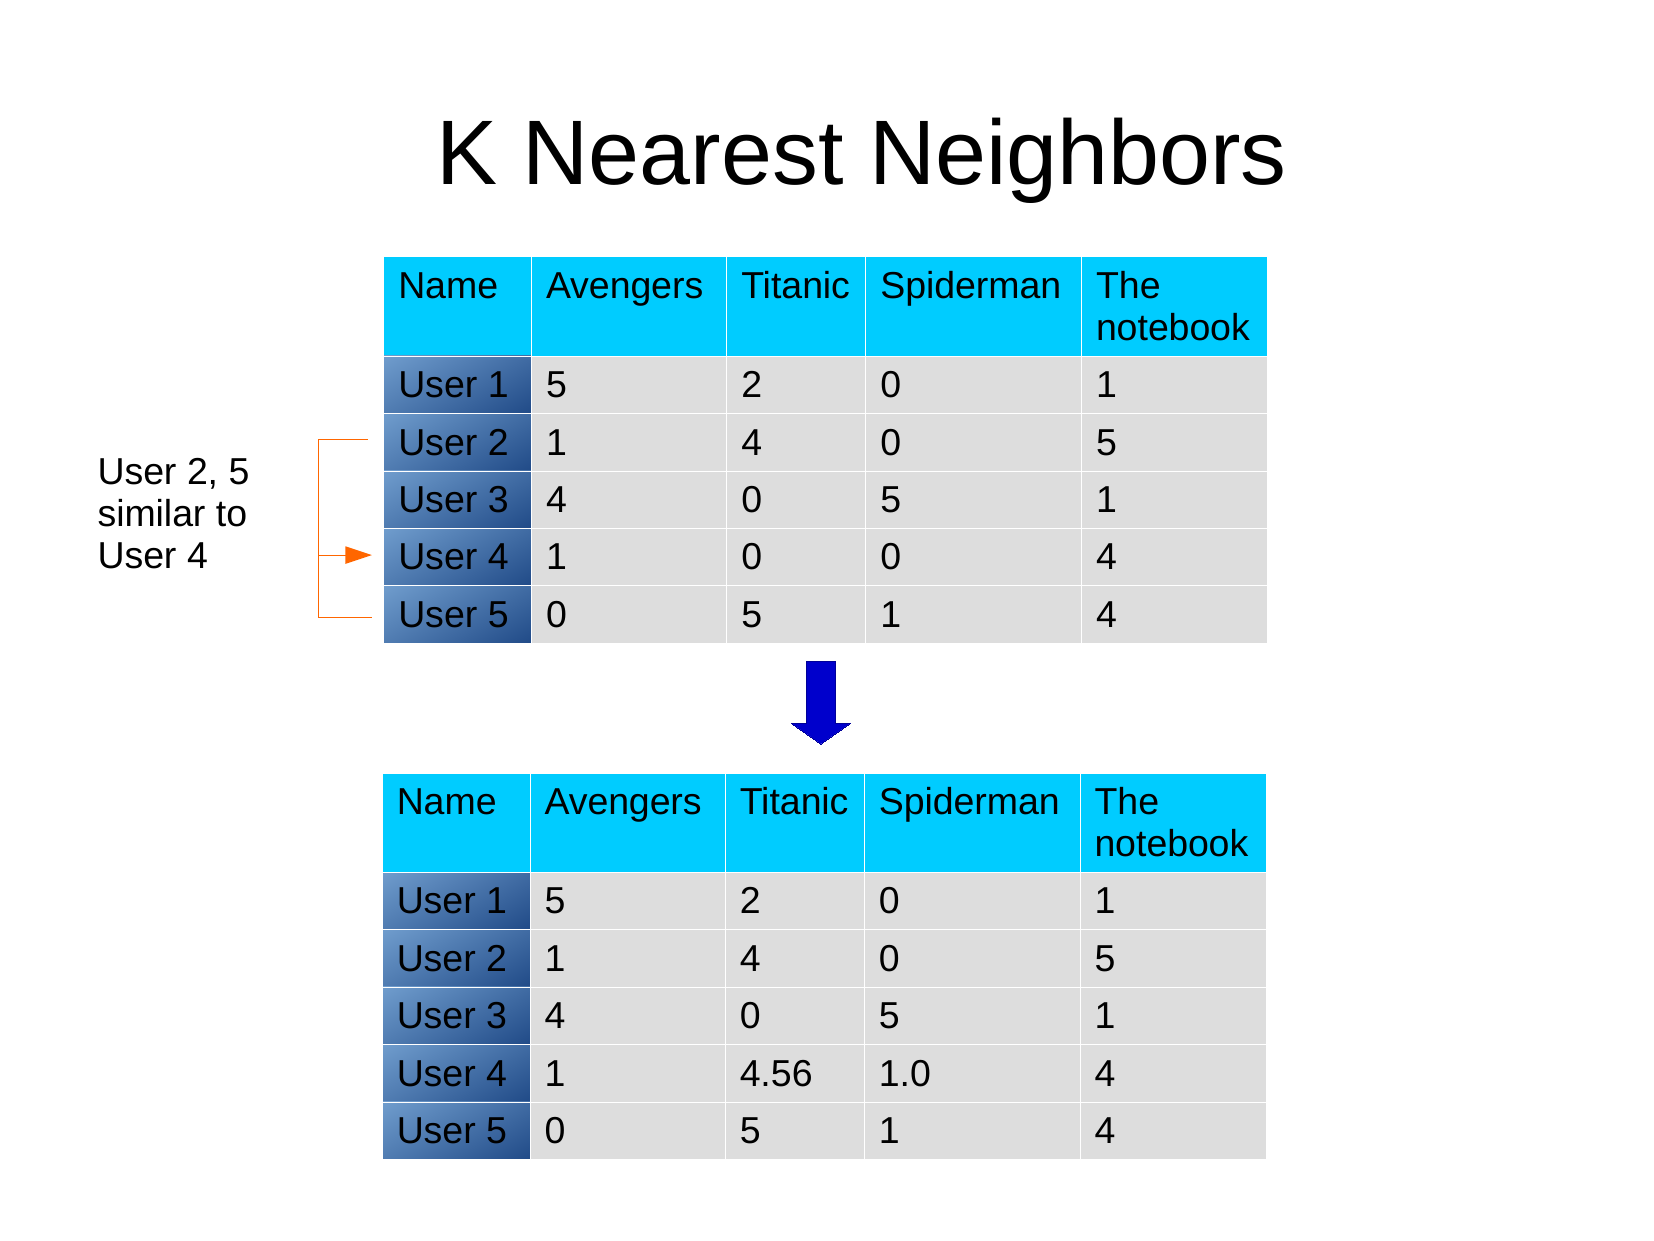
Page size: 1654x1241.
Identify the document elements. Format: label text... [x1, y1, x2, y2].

table_header Titanic [726, 774, 864, 872]
table_header Spiderman [865, 774, 1080, 872]
table_cell 1 [532, 414, 726, 471]
table_cell User 2 [384, 414, 531, 471]
text_box User 2, 5 similar to User 4 [82, 443, 308, 626]
table_cell 5 [866, 472, 1081, 528]
table_cell 5 [1081, 930, 1266, 987]
table_cell User 2 [383, 930, 530, 987]
table_cell User 3 [384, 472, 531, 528]
table_cell User 4 [383, 1045, 530, 1102]
table_cell 4 [531, 988, 725, 1044]
table_header Spiderman [866, 257, 1081, 356]
table_header Avengers [532, 257, 726, 356]
table_cell User 5 [383, 1103, 530, 1159]
table_header Avengers [531, 774, 725, 872]
table_cell 1 [531, 930, 725, 987]
table_cell 0 [866, 414, 1081, 471]
table_cell 5 [532, 357, 726, 413]
table_cell 2 [726, 873, 864, 929]
table_cell 4 [1082, 586, 1267, 643]
table_header The notebook [1082, 257, 1267, 356]
table_cell 1 [532, 529, 726, 585]
table_cell 4 [532, 472, 726, 528]
table_cell 2 [727, 357, 865, 413]
table_cell 1 [865, 1103, 1080, 1159]
table_cell 0 [726, 988, 864, 1044]
table_cell 0 [531, 1103, 725, 1159]
table_cell 5 [1082, 414, 1267, 471]
table_cell User 5 [384, 586, 531, 643]
table_cell 4 [726, 930, 864, 987]
table_cell 0 [866, 357, 1081, 413]
table_cell 4 [727, 414, 865, 471]
table_cell 5 [531, 873, 725, 929]
table_cell 0 [865, 930, 1080, 987]
table_cell 5 [727, 586, 865, 643]
table_header Name [383, 774, 530, 872]
table_header The notebook [1081, 774, 1266, 872]
table_cell User 4 [384, 529, 531, 585]
table_cell 1 [1082, 357, 1267, 413]
table_cell 0 [865, 873, 1080, 929]
text_box [791, 661, 851, 745]
table_cell 1 [866, 586, 1081, 643]
table_cell 4 [1082, 529, 1267, 585]
table_cell 4.56 [726, 1045, 864, 1102]
table_cell 0 [727, 472, 865, 528]
table_cell User 1 [383, 873, 530, 929]
table_cell 1 [1081, 873, 1266, 929]
table_cell 0 [727, 529, 865, 585]
table_cell 0 [866, 529, 1081, 585]
table_cell 1 [1081, 988, 1266, 1044]
table_header Titanic [727, 257, 865, 356]
table_cell 0 [532, 586, 726, 643]
table_cell 1 [1082, 472, 1267, 528]
table_cell 1 [531, 1045, 725, 1102]
table_cell User 1 [384, 357, 531, 413]
title K Nearest Neighbors [82, 49, 1571, 257]
table_cell 4 [1081, 1045, 1266, 1102]
table_cell User 3 [383, 988, 530, 1044]
table_cell 1.0 [865, 1045, 1080, 1102]
table_cell 4 [1081, 1103, 1266, 1159]
table_cell 5 [865, 988, 1080, 1044]
table_cell 5 [726, 1103, 864, 1159]
table_header Name [384, 257, 531, 356]
